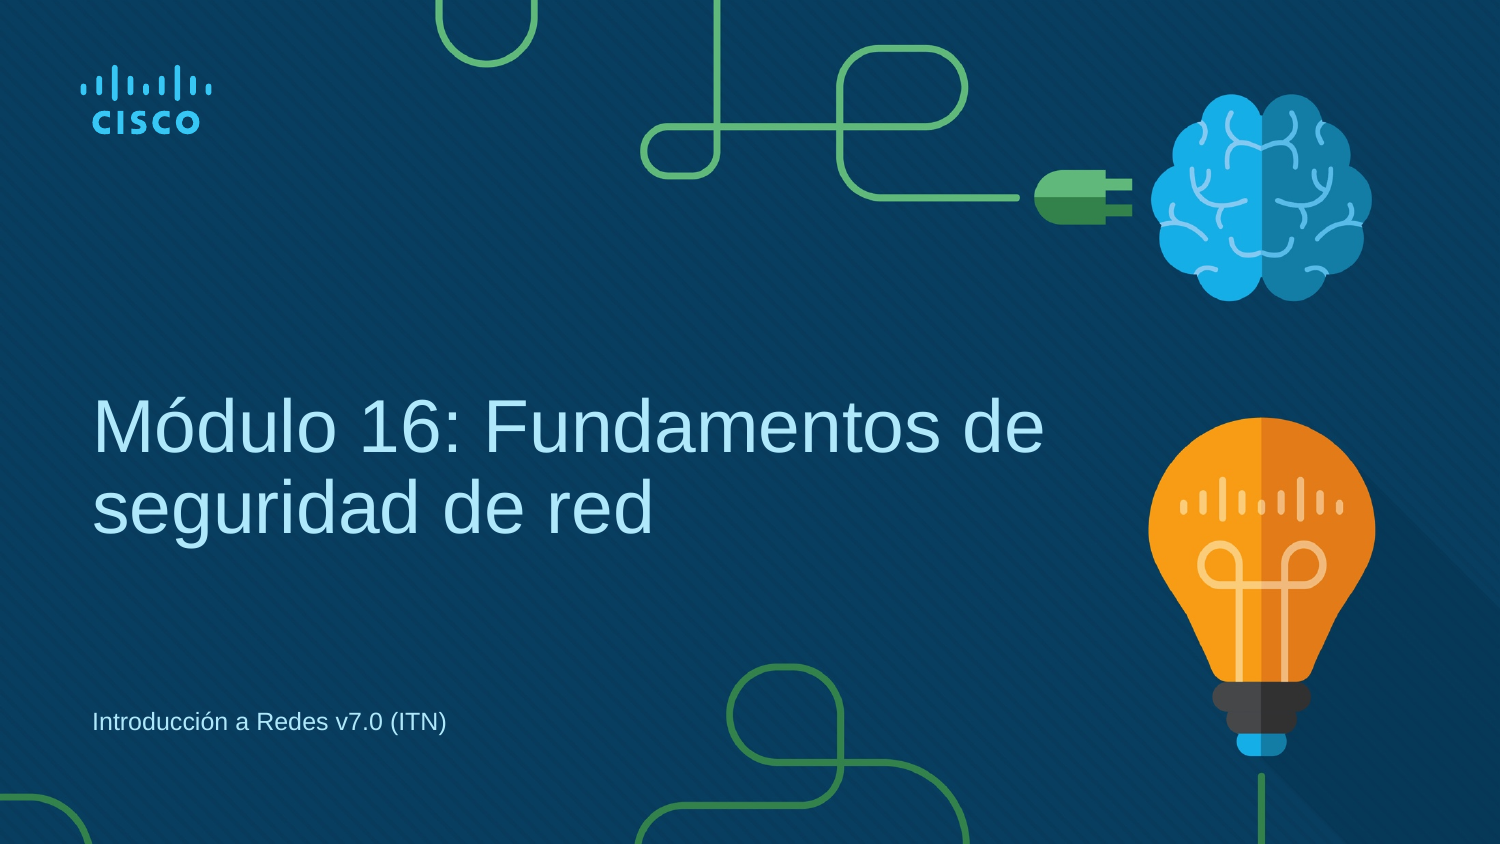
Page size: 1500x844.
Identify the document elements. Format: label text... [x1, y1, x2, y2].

picture [0, 0, 1500, 844]
title Módulo 16: Fundamentos de seguridad de red [77, 380, 1172, 558]
subtitle Introducción a Redes v7.0 (ITN) [77, 624, 466, 773]
